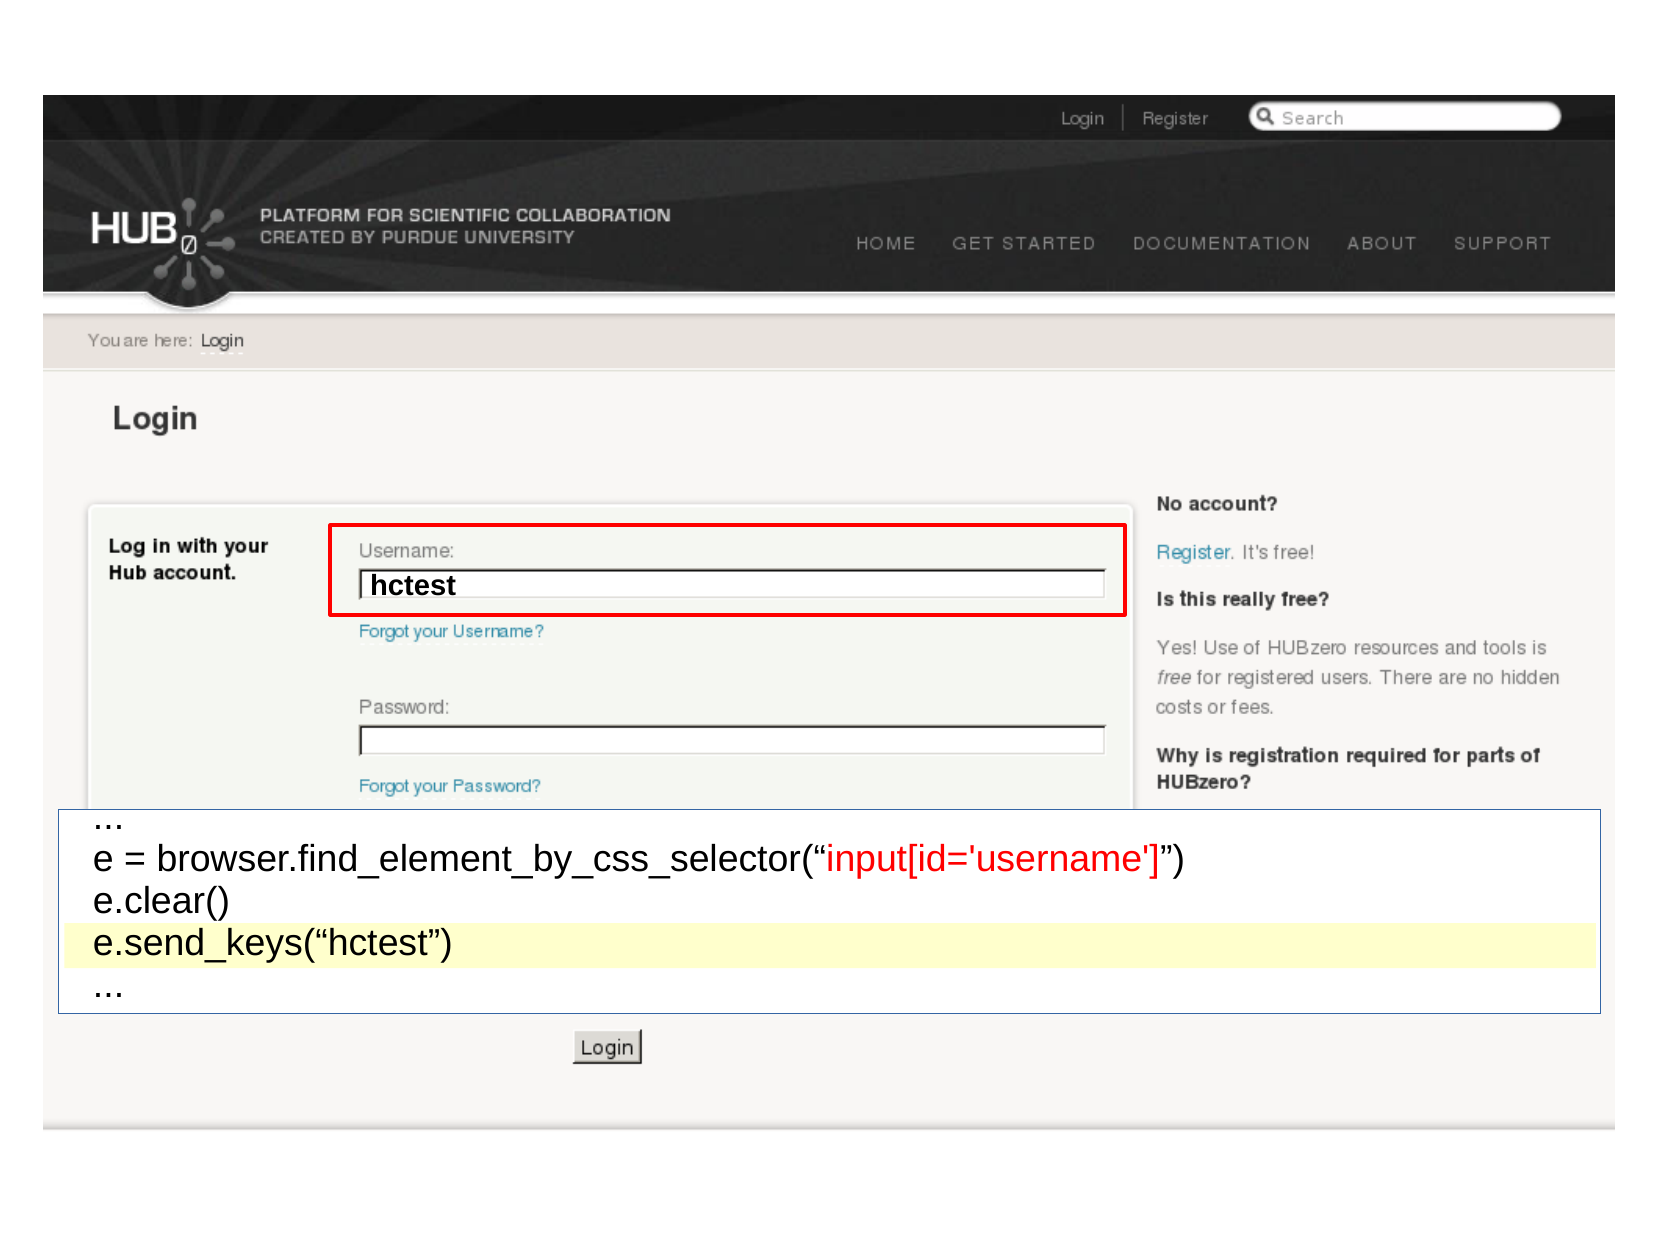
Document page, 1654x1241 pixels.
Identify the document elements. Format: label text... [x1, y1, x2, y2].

text_box [58, 809, 78, 1014]
text_box hctest [355, 561, 472, 609]
text_box ... e = browser.find_element_by_css_selector(“input[id='username']”) e.clear() e.send_keys(“hctest”) ... [78, 788, 1489, 1014]
text_box [1489, 809, 1601, 1014]
picture [43, 95, 1615, 1148]
